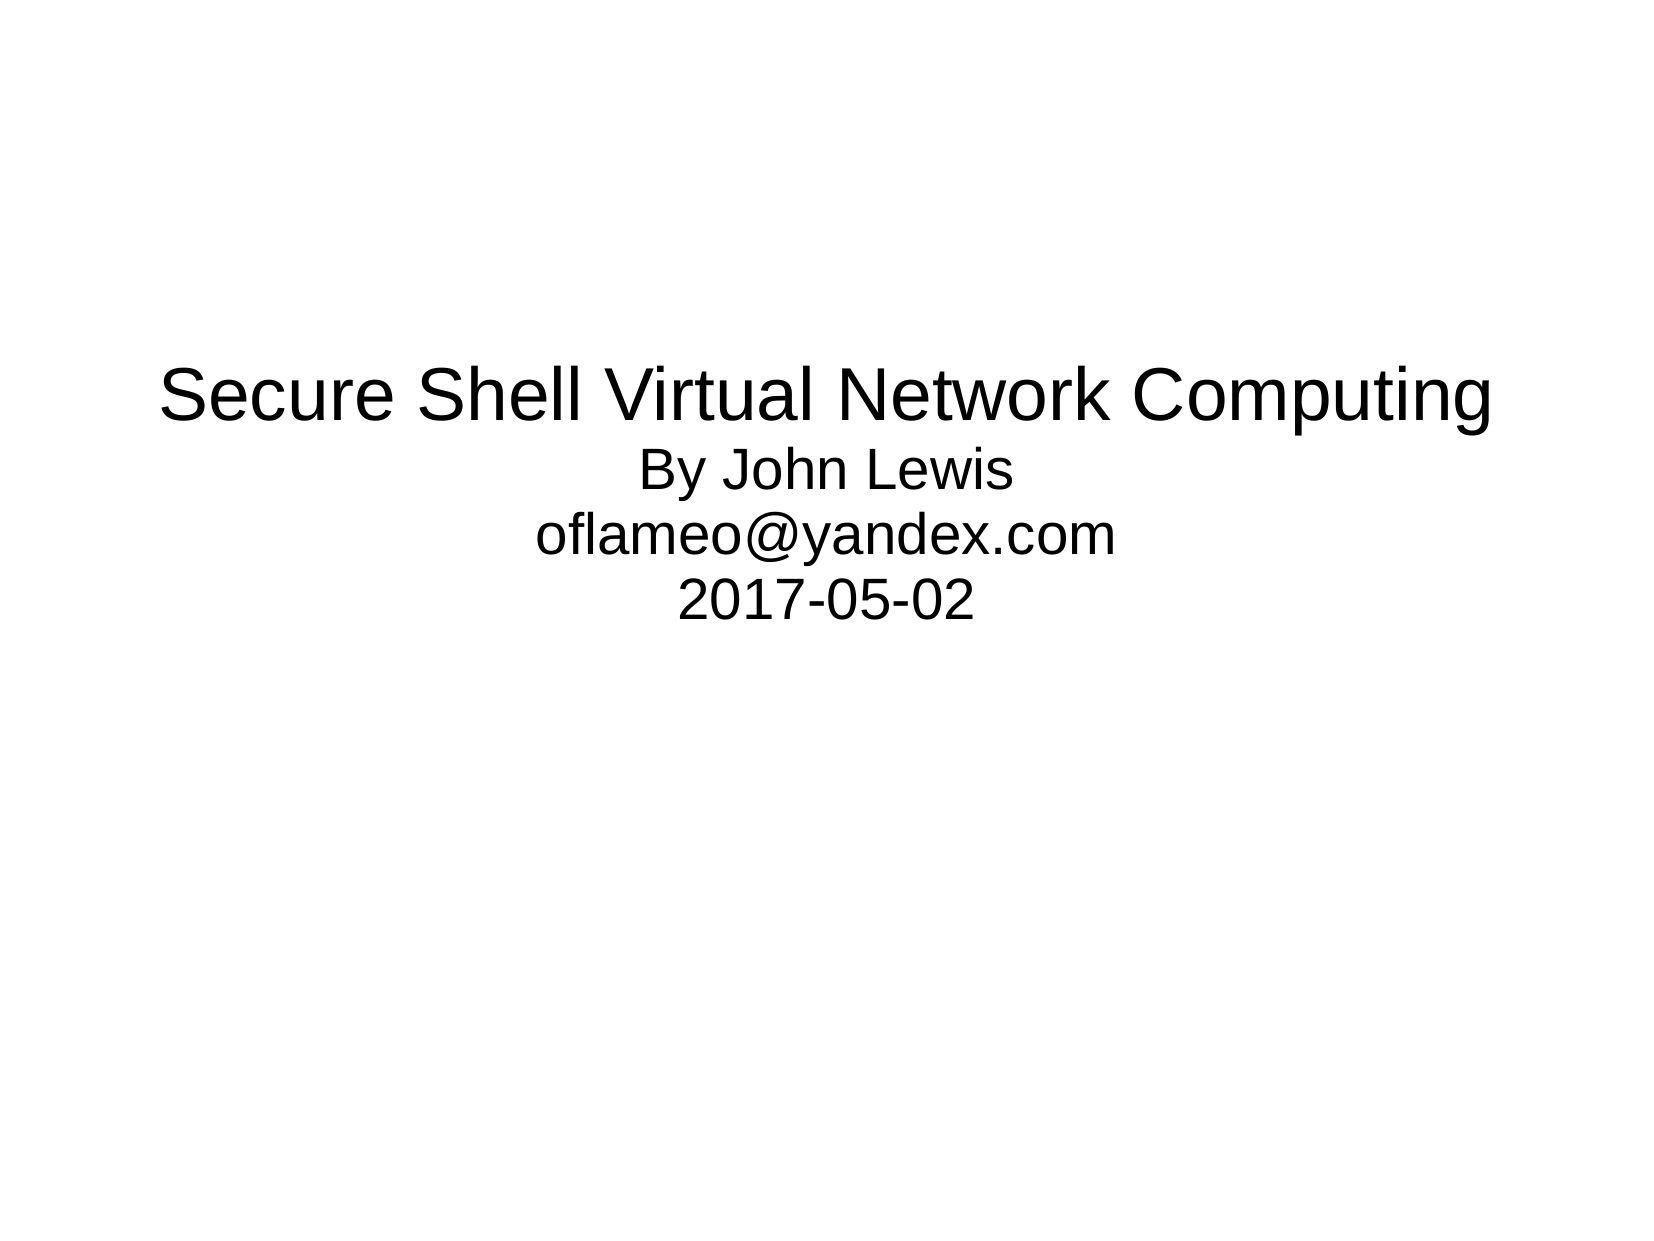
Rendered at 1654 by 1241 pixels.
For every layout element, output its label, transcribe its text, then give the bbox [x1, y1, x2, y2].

subtitle Secure Shell Virtual Network Computing By John Lewis oflameo@yandex.com 2017-05-02 [82, 49, 1571, 1010]
